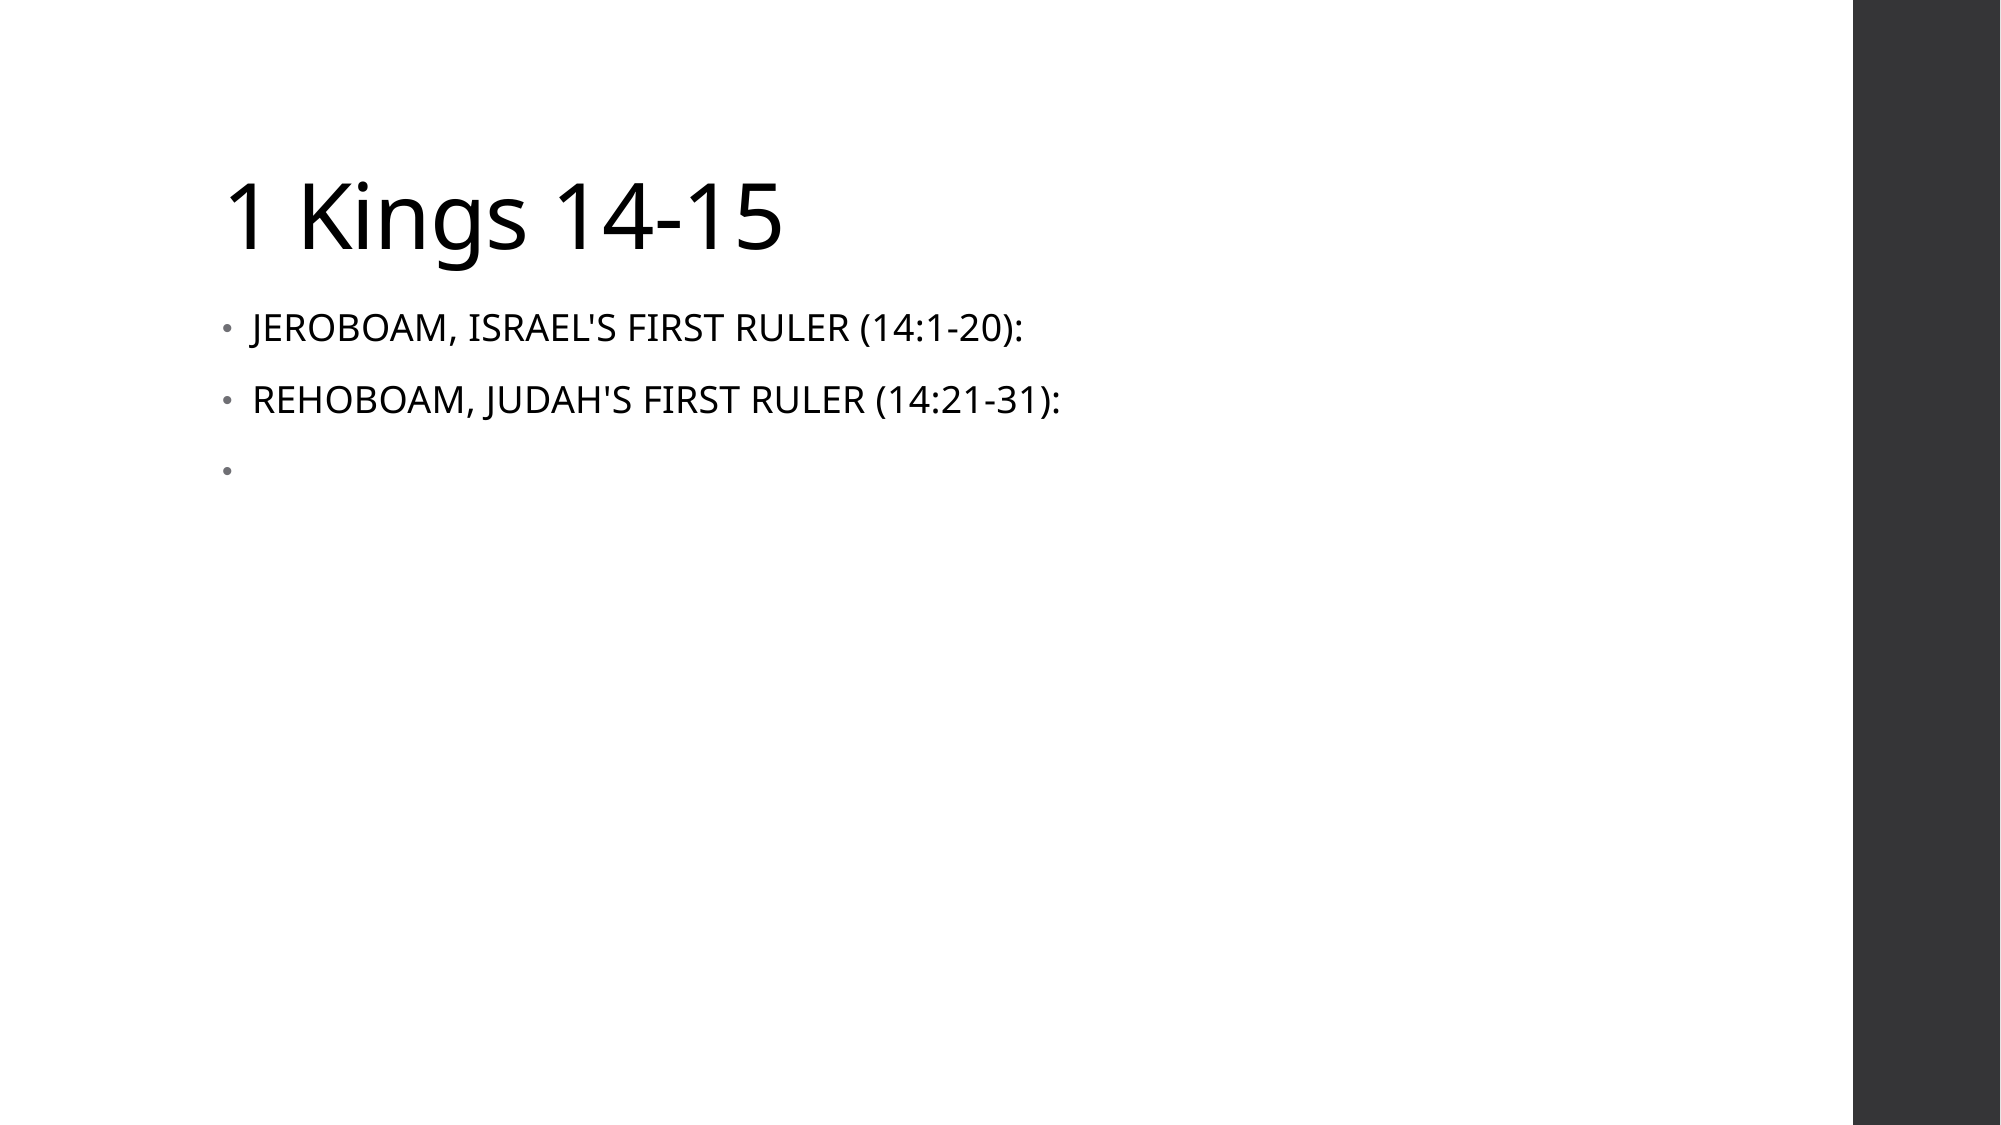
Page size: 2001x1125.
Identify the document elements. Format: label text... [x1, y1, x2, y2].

title 1 Kings 14-15 [206, 60, 1797, 278]
list JEROBOAM, ISRAEL'S FIRST RULER (14:1-20): REHOBOAM, JUDAH'S FIRST RULER (14:21-31): [206, 299, 1617, 1014]
